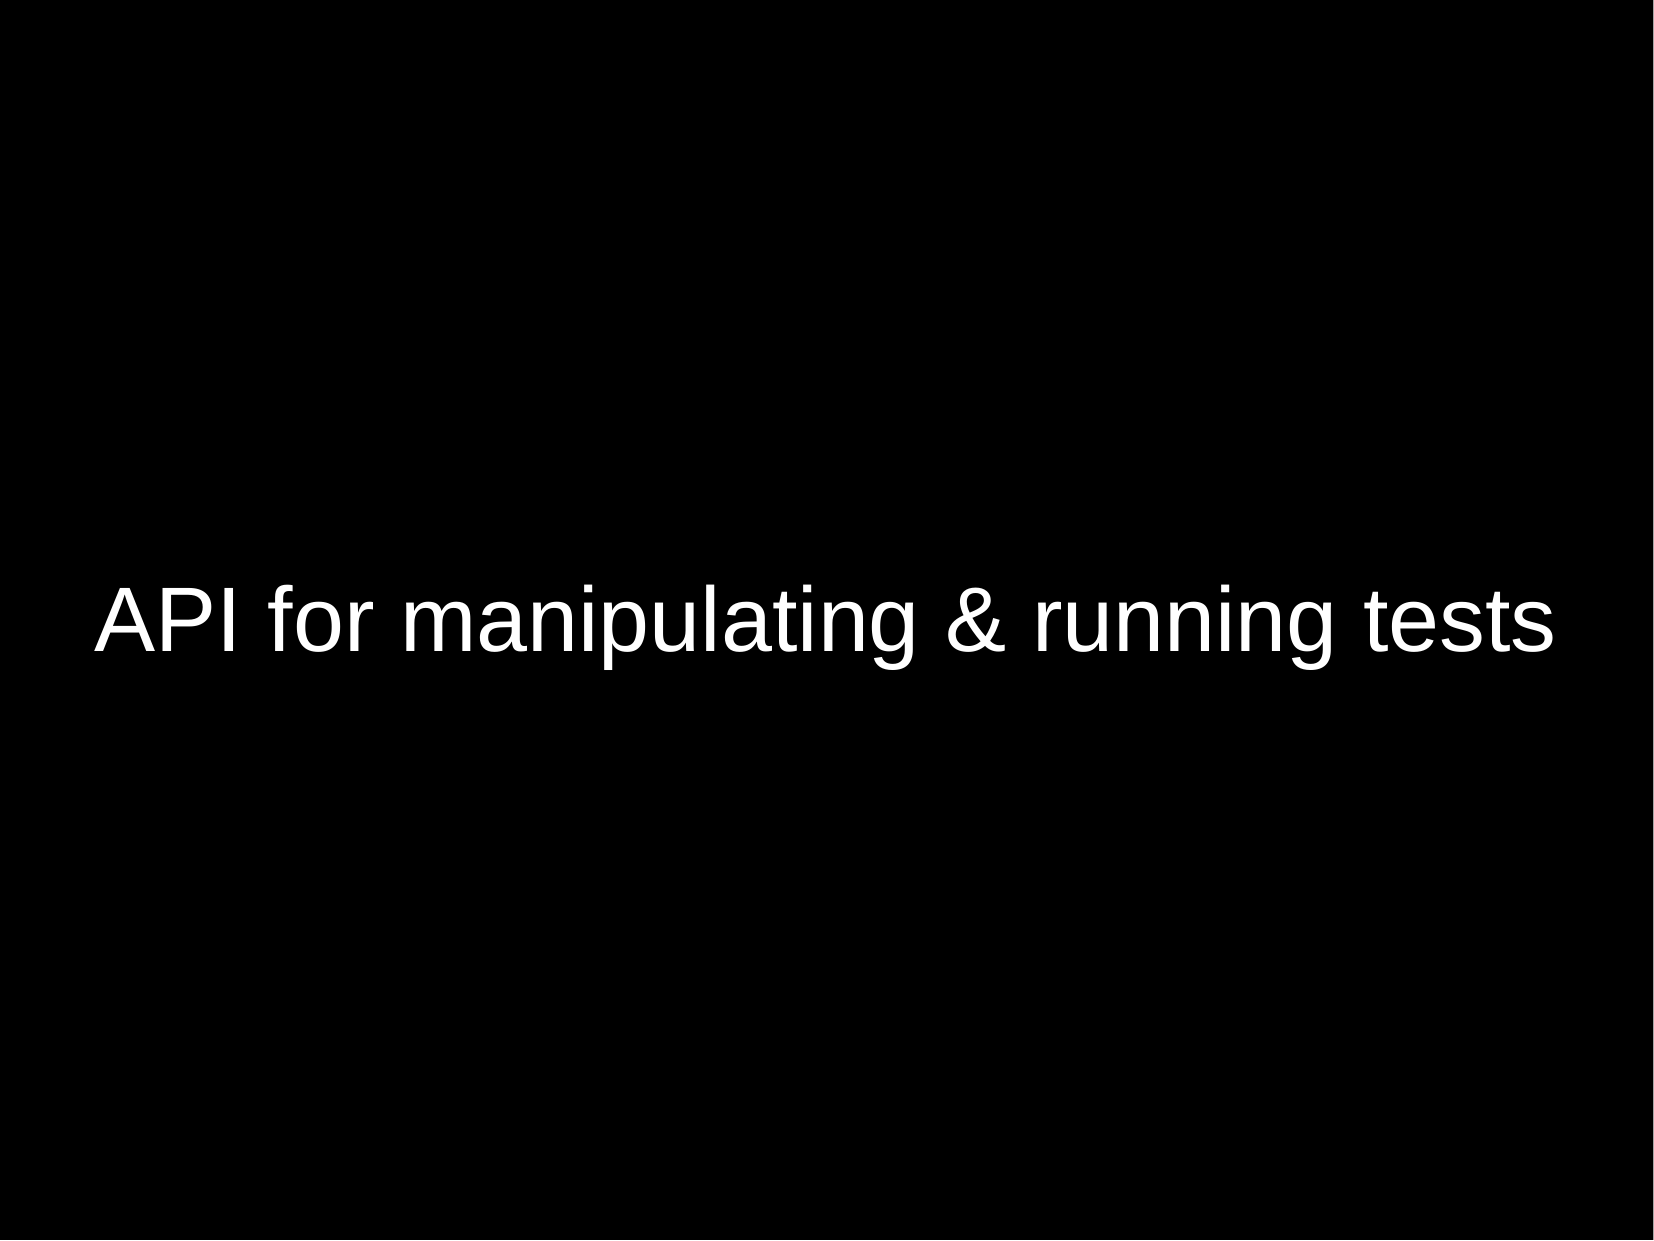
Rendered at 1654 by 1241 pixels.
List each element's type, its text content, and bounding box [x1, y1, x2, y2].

title API for manipulating & running tests [82, 516, 1571, 724]
